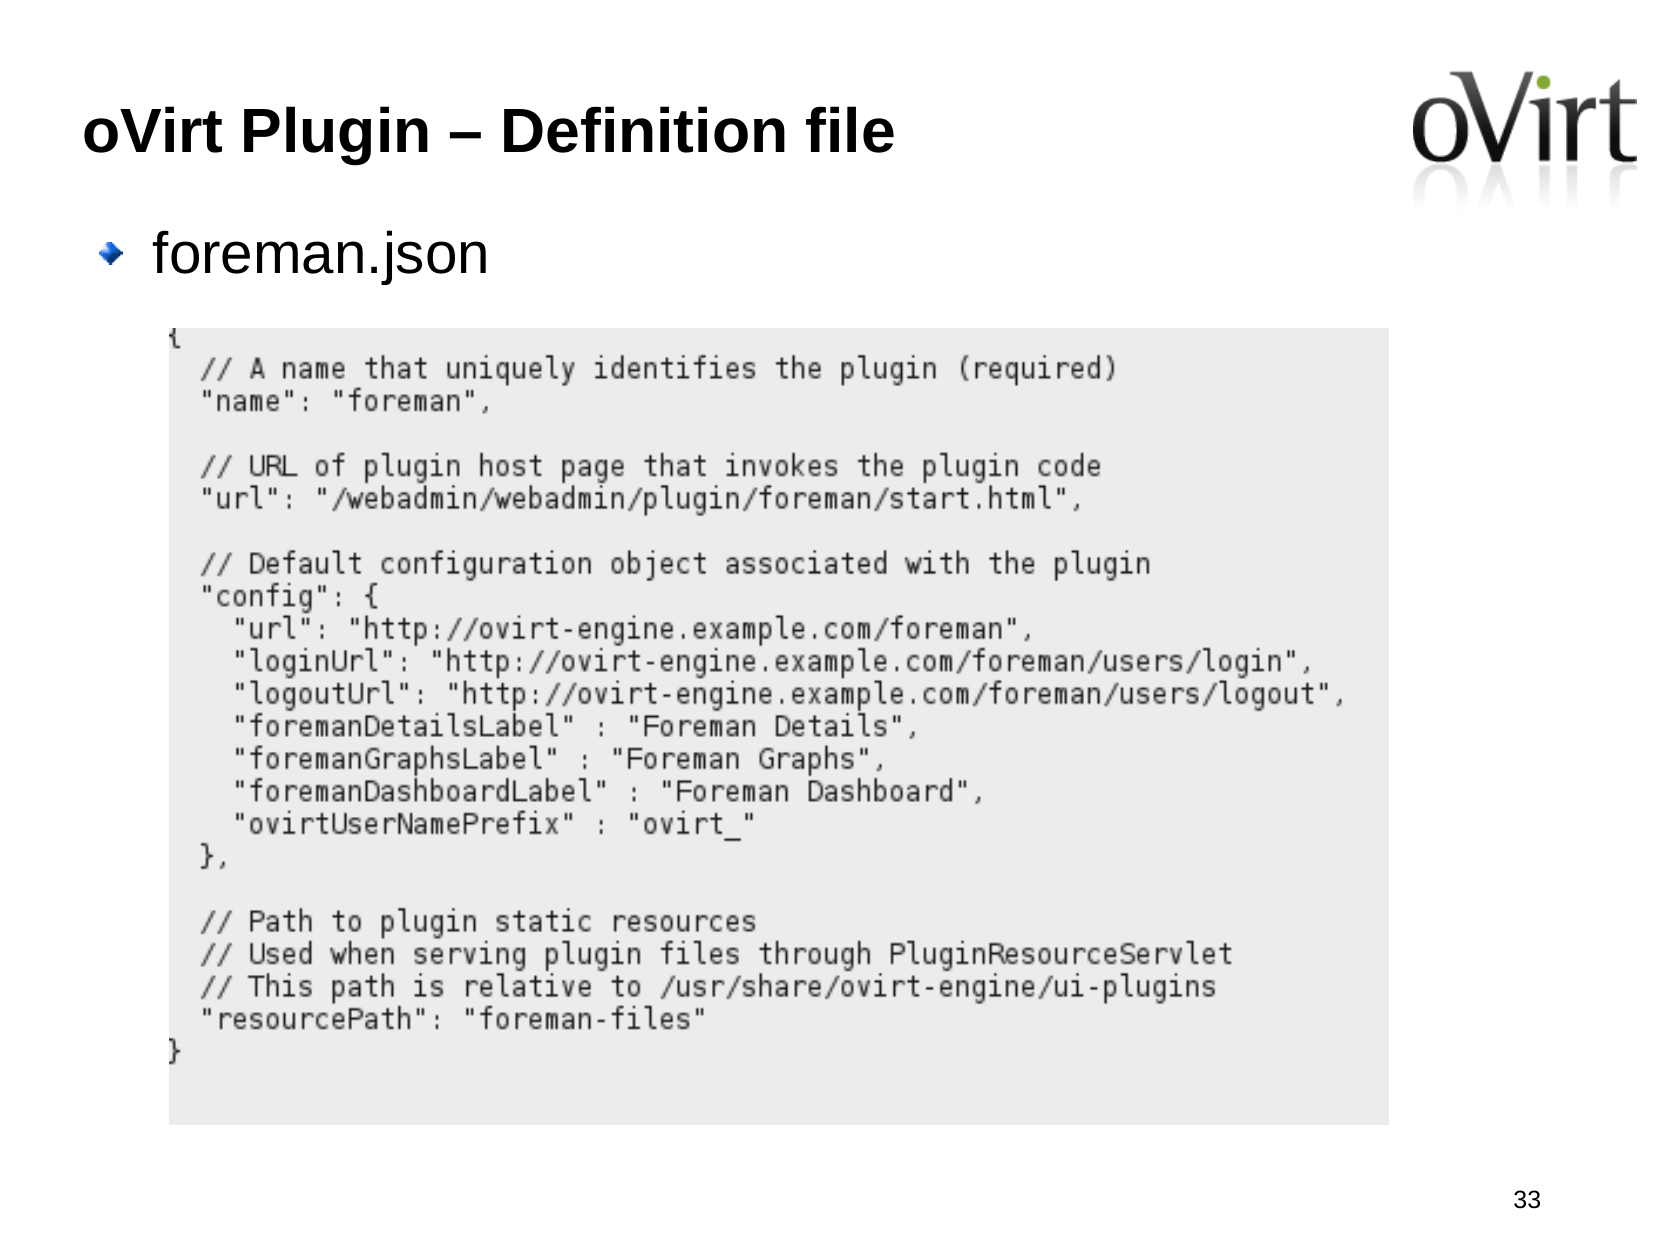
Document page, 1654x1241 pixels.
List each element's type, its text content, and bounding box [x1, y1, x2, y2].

title oVirt Plugin – Definition file [82, 37, 1303, 221]
picture [1413, 63, 1637, 212]
list foreman.json [82, 221, 1571, 1015]
picture [169, 328, 1389, 1125]
